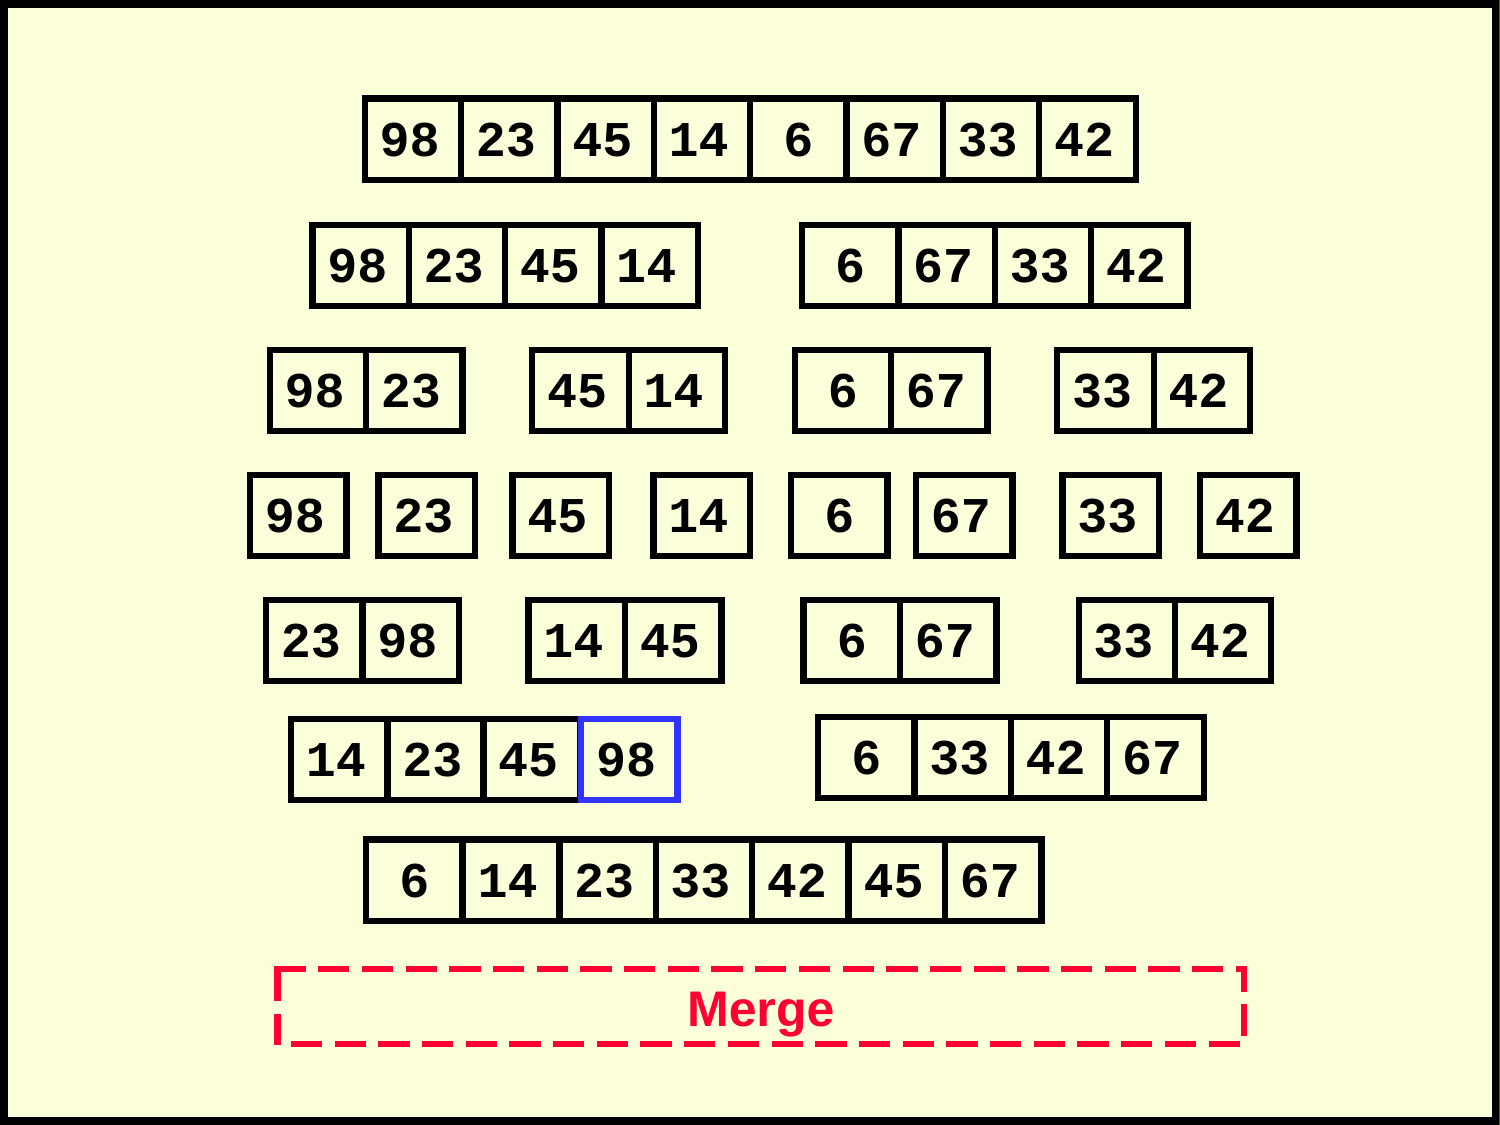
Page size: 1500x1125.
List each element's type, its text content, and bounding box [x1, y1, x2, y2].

text_box 14 [628, 350, 726, 432]
text_box 67 [847, 98, 942, 180]
text_box 98 [581, 718, 678, 801]
text_box 33 [1062, 474, 1159, 557]
text_box 98 [249, 474, 347, 557]
text_box 6 [750, 98, 847, 180]
text_box 67 [916, 474, 1013, 557]
text_box 42 [1153, 350, 1251, 432]
text_box 14 [653, 98, 750, 180]
text_box 45 [558, 98, 653, 180]
text_box 33 [655, 839, 752, 921]
text_box 45 [512, 474, 609, 557]
text_box 23 [378, 474, 475, 557]
text_box 6 [366, 839, 462, 921]
text_box 45 [506, 224, 601, 307]
text_box 42 [1091, 224, 1188, 307]
text_box 23 [367, 350, 463, 432]
text_box 98 [362, 600, 459, 682]
text_box 67 [892, 350, 988, 432]
text_box 98 [269, 350, 367, 432]
text_box 98 [312, 224, 409, 307]
text_box 45 [848, 839, 945, 921]
text_box 45 [483, 718, 580, 801]
text_box 33 [914, 716, 1010, 798]
text_box 6 [802, 224, 899, 307]
text_box 23 [266, 600, 362, 682]
text_box 23 [387, 718, 483, 801]
text_box 98 [364, 98, 462, 180]
text_box 33 [994, 224, 1091, 307]
text_box 67 [945, 839, 1042, 921]
text_box 6 [803, 600, 901, 682]
text_box 33 [1078, 600, 1176, 682]
text_box 45 [625, 600, 722, 682]
text_box 67 [901, 600, 997, 682]
text_box 14 [462, 839, 559, 921]
text_box 6 [794, 350, 892, 432]
text_box 14 [291, 718, 387, 801]
text_box 23 [462, 98, 558, 180]
text_box 14 [653, 474, 751, 557]
text_box 33 [1057, 350, 1153, 432]
text_box 45 [532, 350, 628, 432]
text_box 14 [528, 600, 625, 682]
text_box 67 [899, 224, 994, 307]
text_box 42 [1200, 474, 1297, 557]
text_box 23 [559, 839, 655, 921]
text_box 6 [818, 716, 914, 798]
text_box 42 [1039, 98, 1136, 180]
text_box 6 [791, 474, 888, 557]
text_box 14 [601, 224, 698, 307]
text_box 23 [409, 224, 506, 307]
text_box Merge [277, 968, 1244, 1045]
text_box 33 [942, 98, 1039, 180]
text_box 42 [1176, 600, 1272, 682]
text_box 67 [1107, 716, 1204, 798]
text_box 42 [1010, 716, 1107, 798]
text_box 42 [752, 839, 848, 921]
